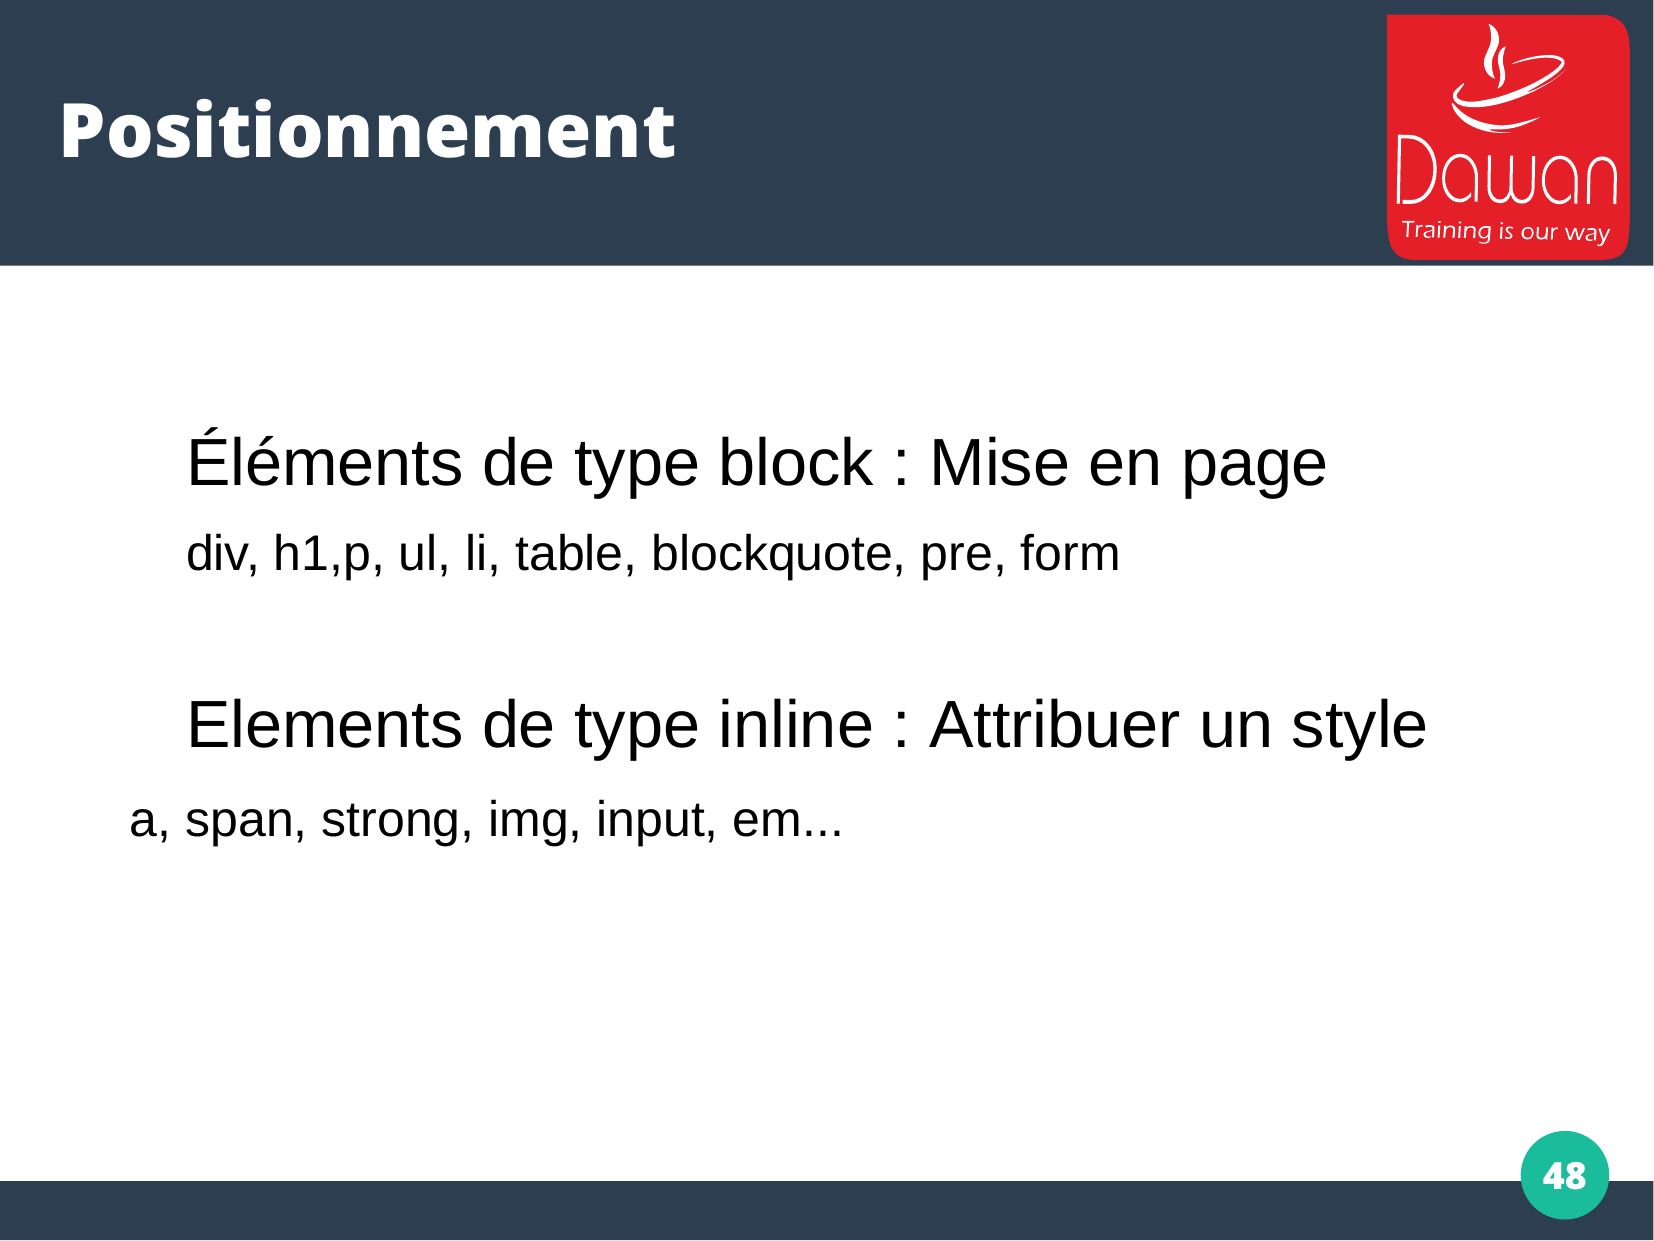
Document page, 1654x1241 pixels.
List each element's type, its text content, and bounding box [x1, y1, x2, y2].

list Éléments de type block : Mise en page div, h1,p, ul, li, table, blockquote, pre, form Elements de type inline : Attribuer un style a, span, strong, img, input, em... [59, 324, 1595, 1152]
title Positionnement [59, 49, 1387, 207]
picture [1387, 14, 1630, 260]
